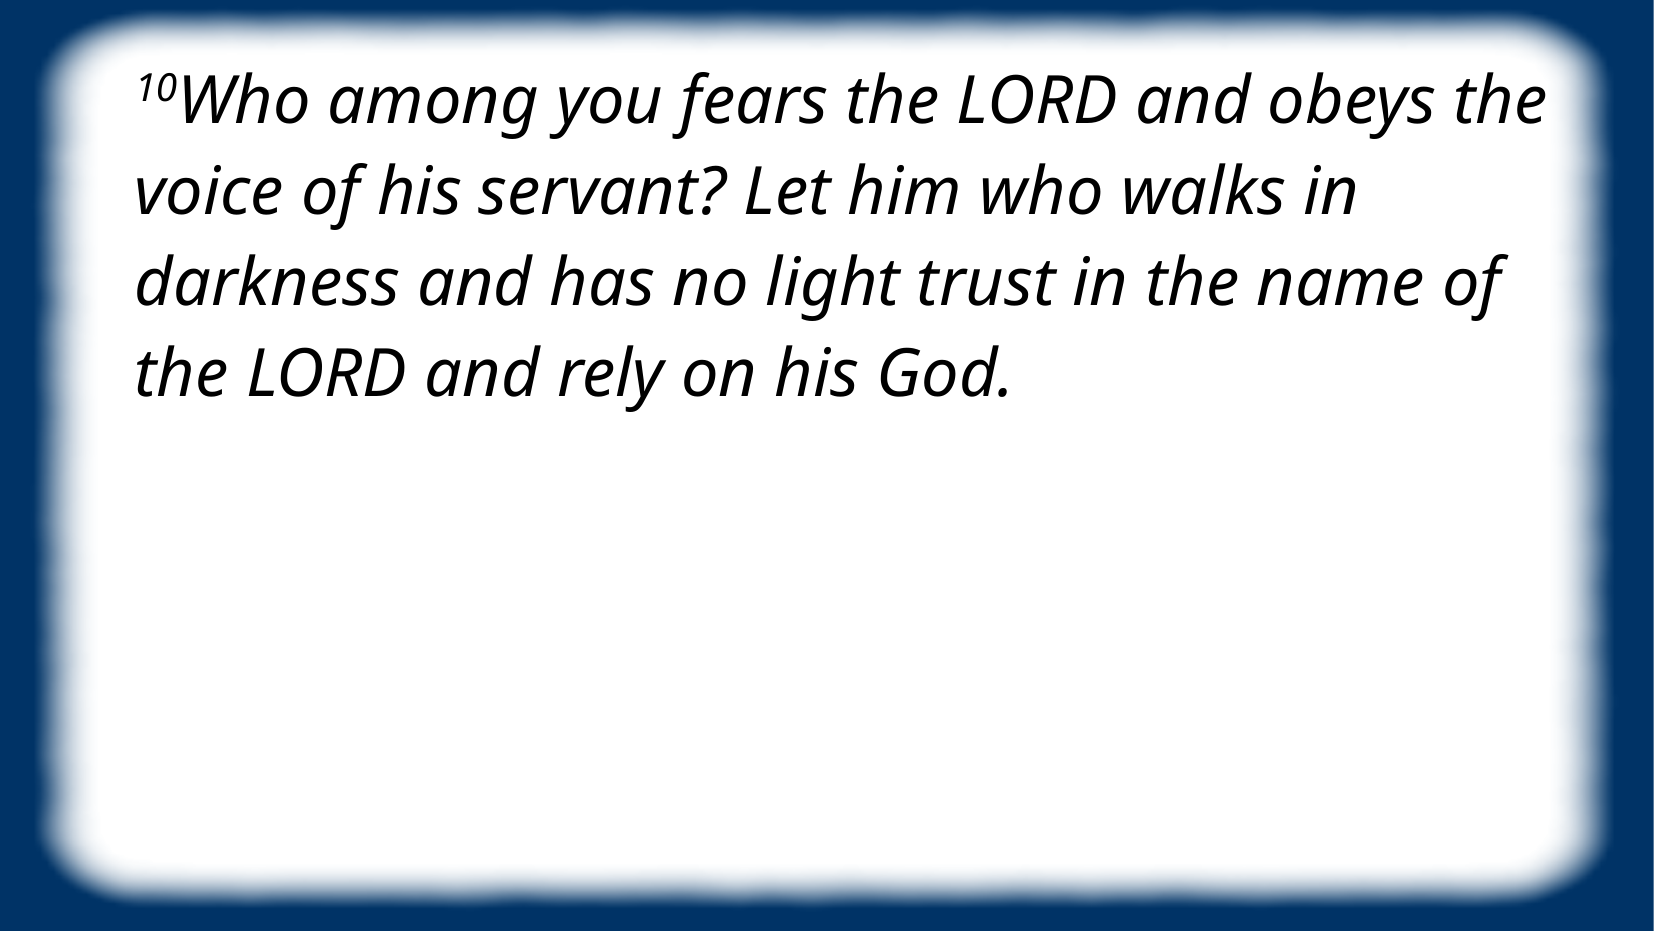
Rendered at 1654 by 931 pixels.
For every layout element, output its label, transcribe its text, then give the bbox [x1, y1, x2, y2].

picture [0, 0, 1654, 931]
text_box 10Who among you fears the LORD and obeys the voice of his servant? Let him who walks in darkness and has no light trust in the name of the LORD and rely on his God. [120, 45, 1576, 415]
